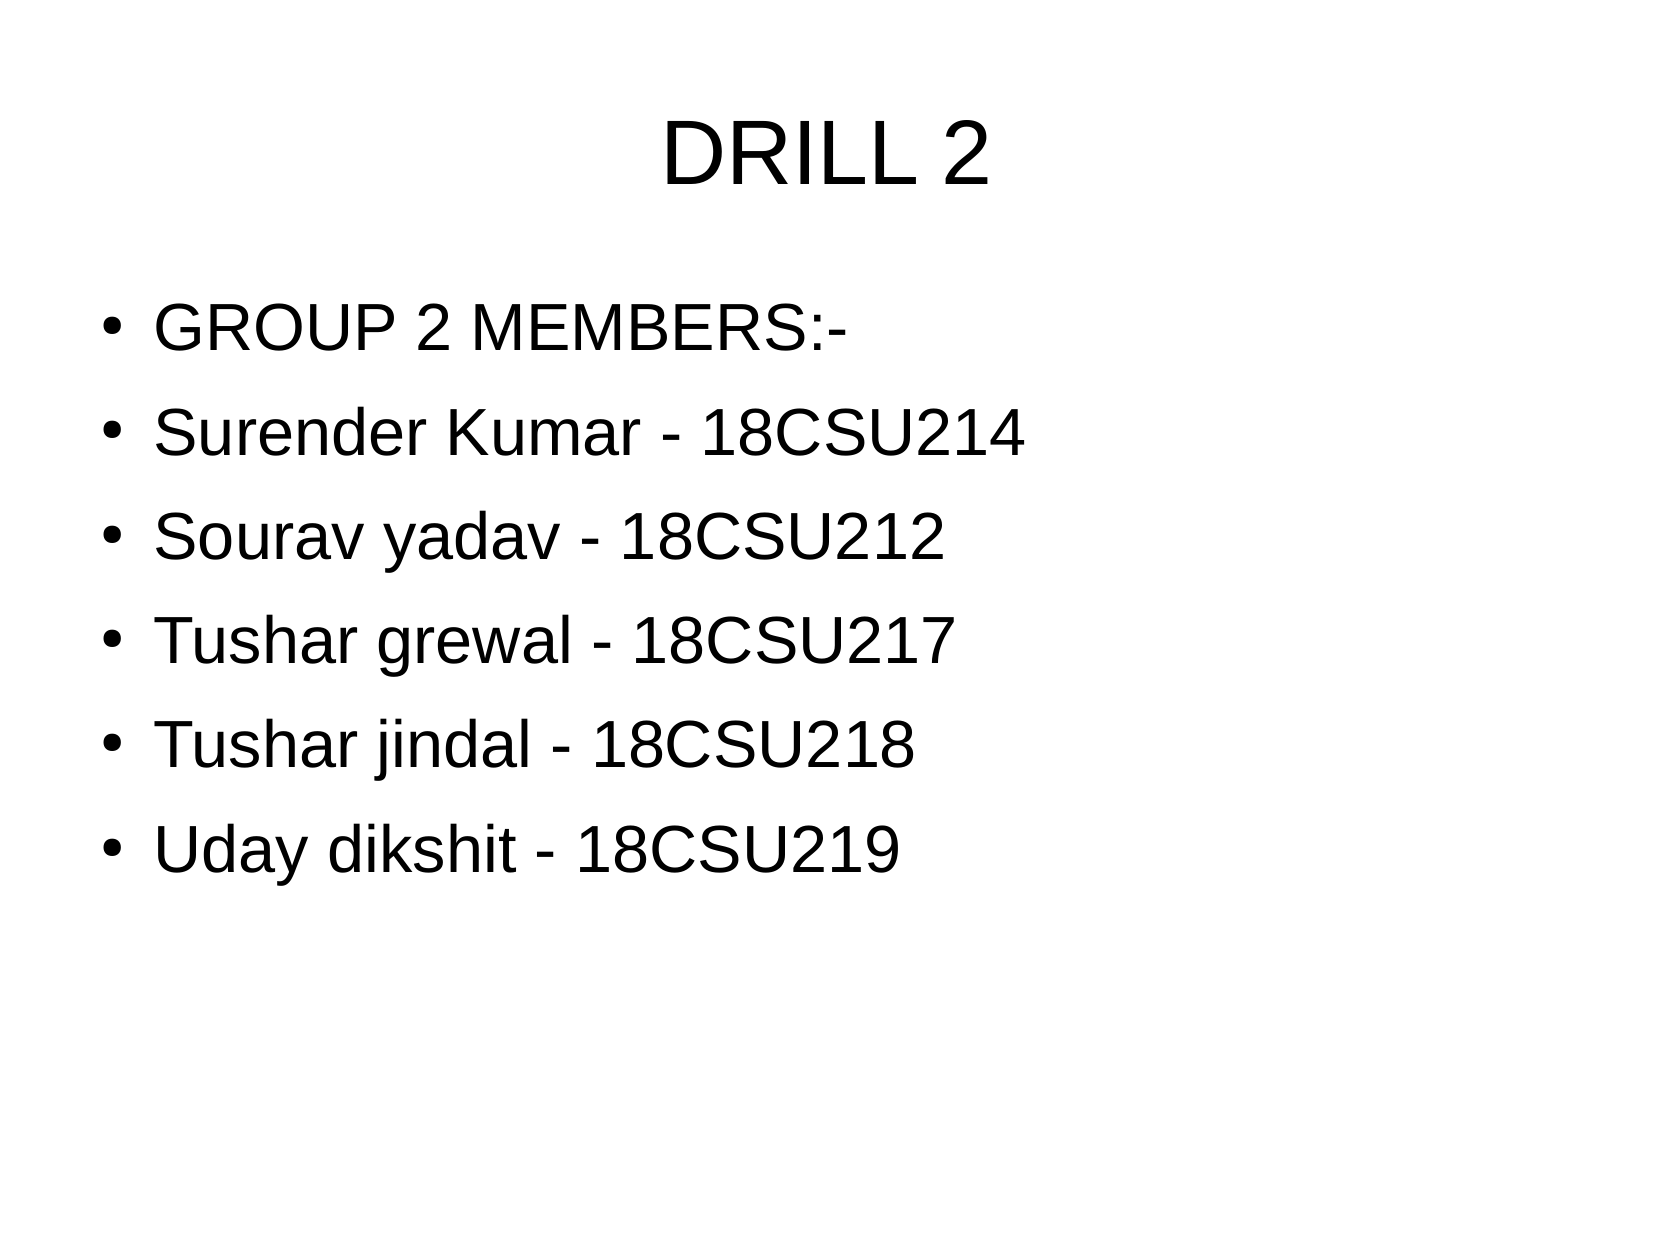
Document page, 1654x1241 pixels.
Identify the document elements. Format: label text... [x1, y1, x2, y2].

list GROUP 2 MEMBERS:- Surender Kumar - 18CSU214 Sourav yadav - 18CSU212 Tushar grewal - 18CSU217 Tushar jindal - 18CSU218 Uday dikshit - 18CSU219 [82, 290, 1571, 1010]
title DRILL 2 [82, 49, 1571, 257]
